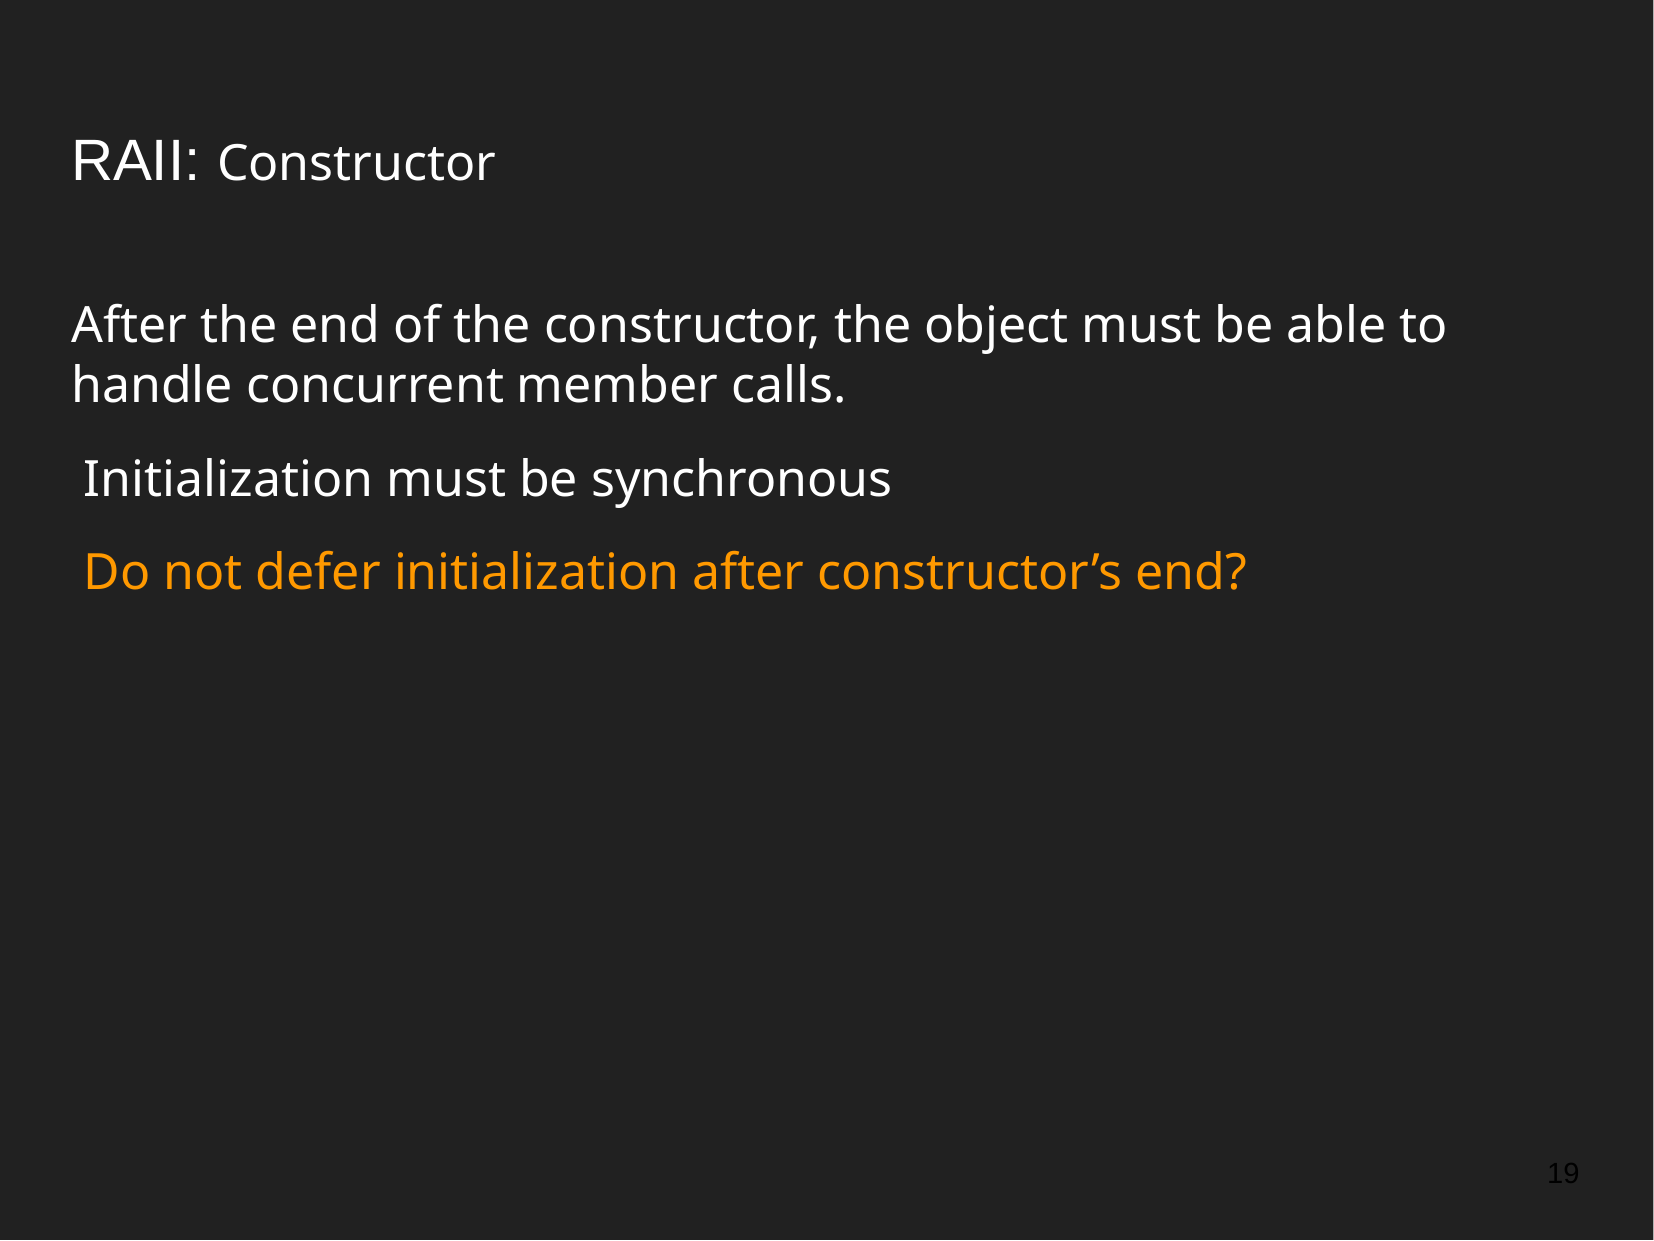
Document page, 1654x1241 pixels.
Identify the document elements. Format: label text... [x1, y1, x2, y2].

list After the end of the constructor, the object must be able to handle concurrent member calls. Initialization must be synchronous Do not defer initialization after constructor’s end? [56, 277, 1598, 1102]
title RAII: Constructor [56, 107, 1598, 246]
slide_number <number> [1532, 1124, 1632, 1220]
